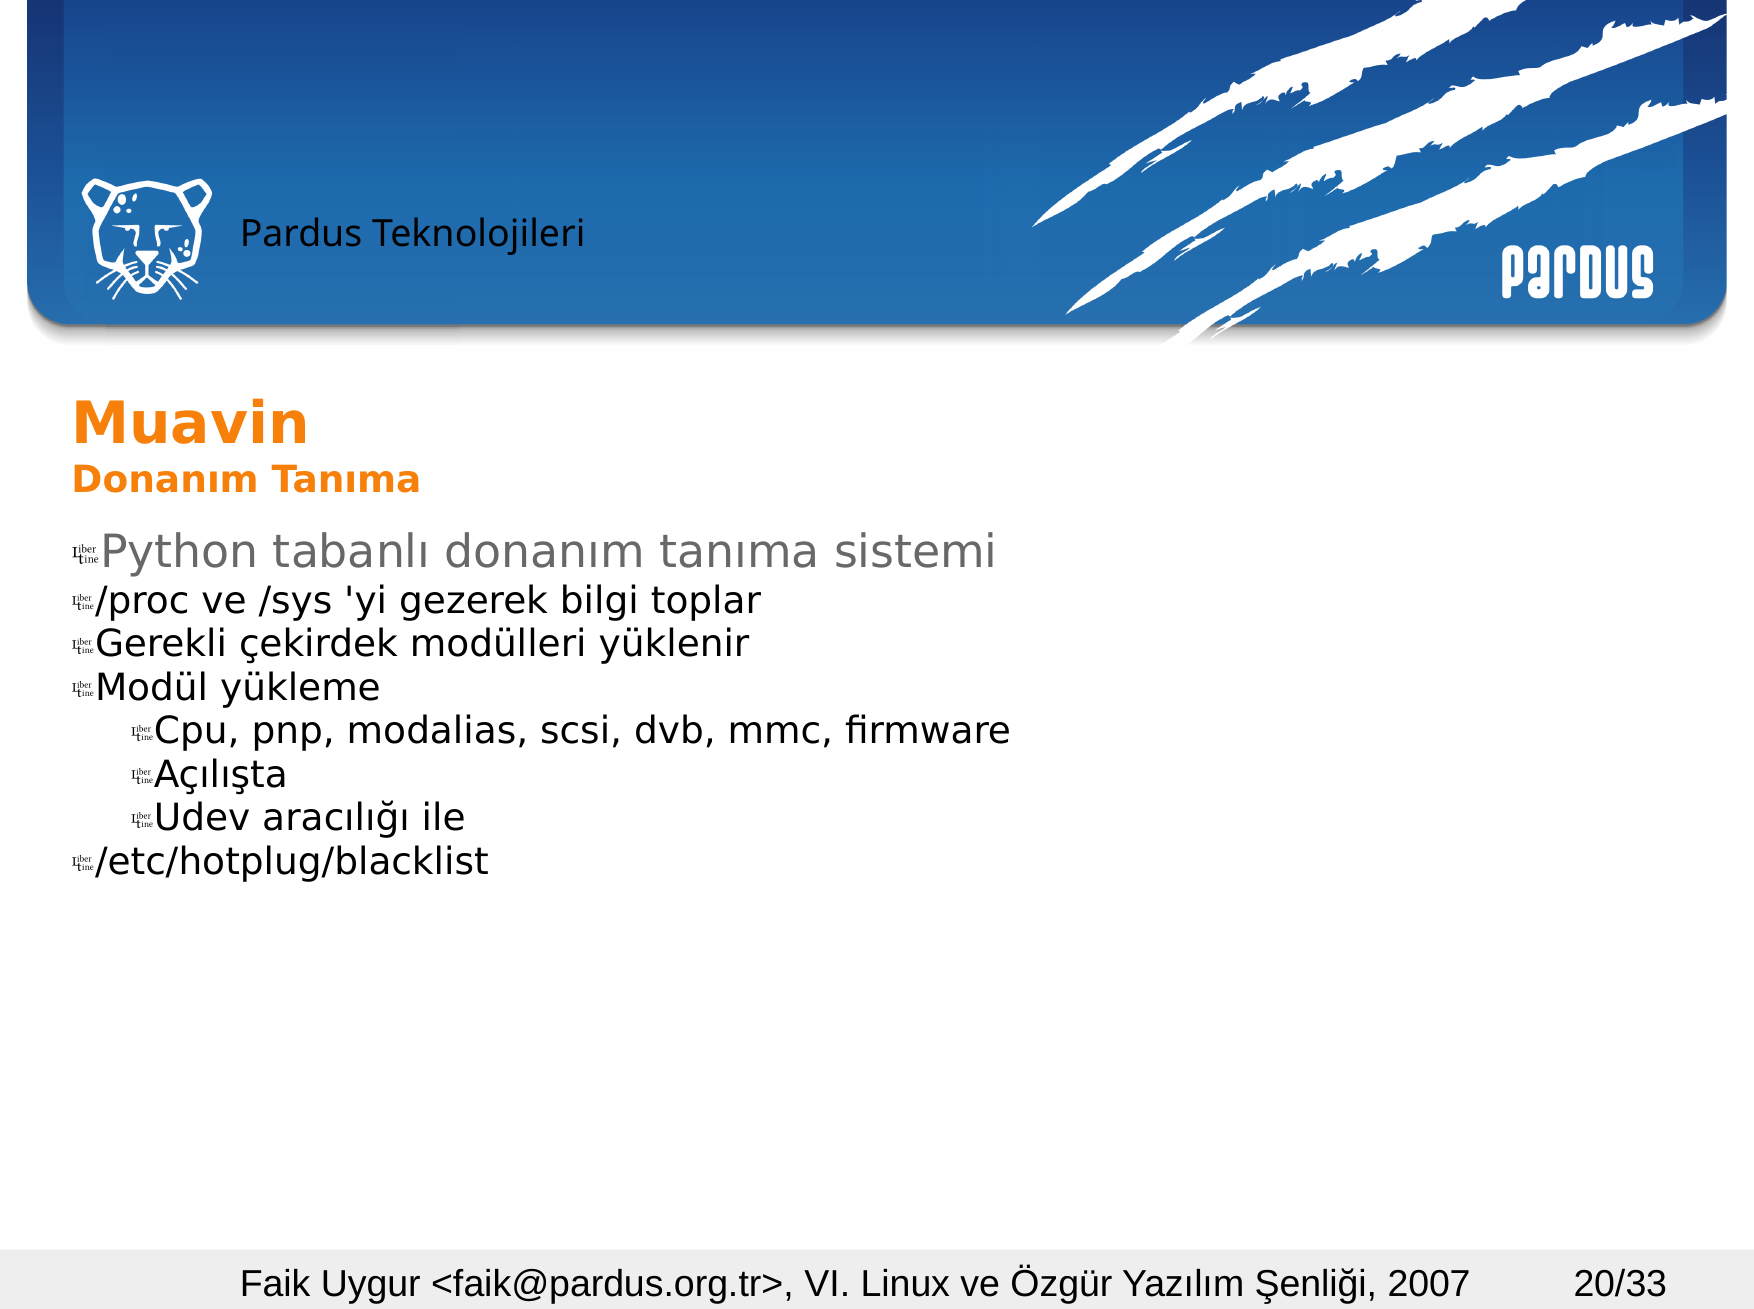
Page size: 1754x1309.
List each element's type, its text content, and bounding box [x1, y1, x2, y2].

picture [0, 0, 1753, 355]
text_box Muavin Donanım Tanıma Python tabanlı donanım tanıma sistemi /proc ve /sys 'yi gezerek bilgi toplar Gerekli çekirdek modülleri yüklenir Modül yükleme Cpu, pnp, modalias, scsi, dvb, mmc, firmware Açılışta Udev aracılığı ile /etc/hotplug/blacklist [56, 382, 1680, 891]
